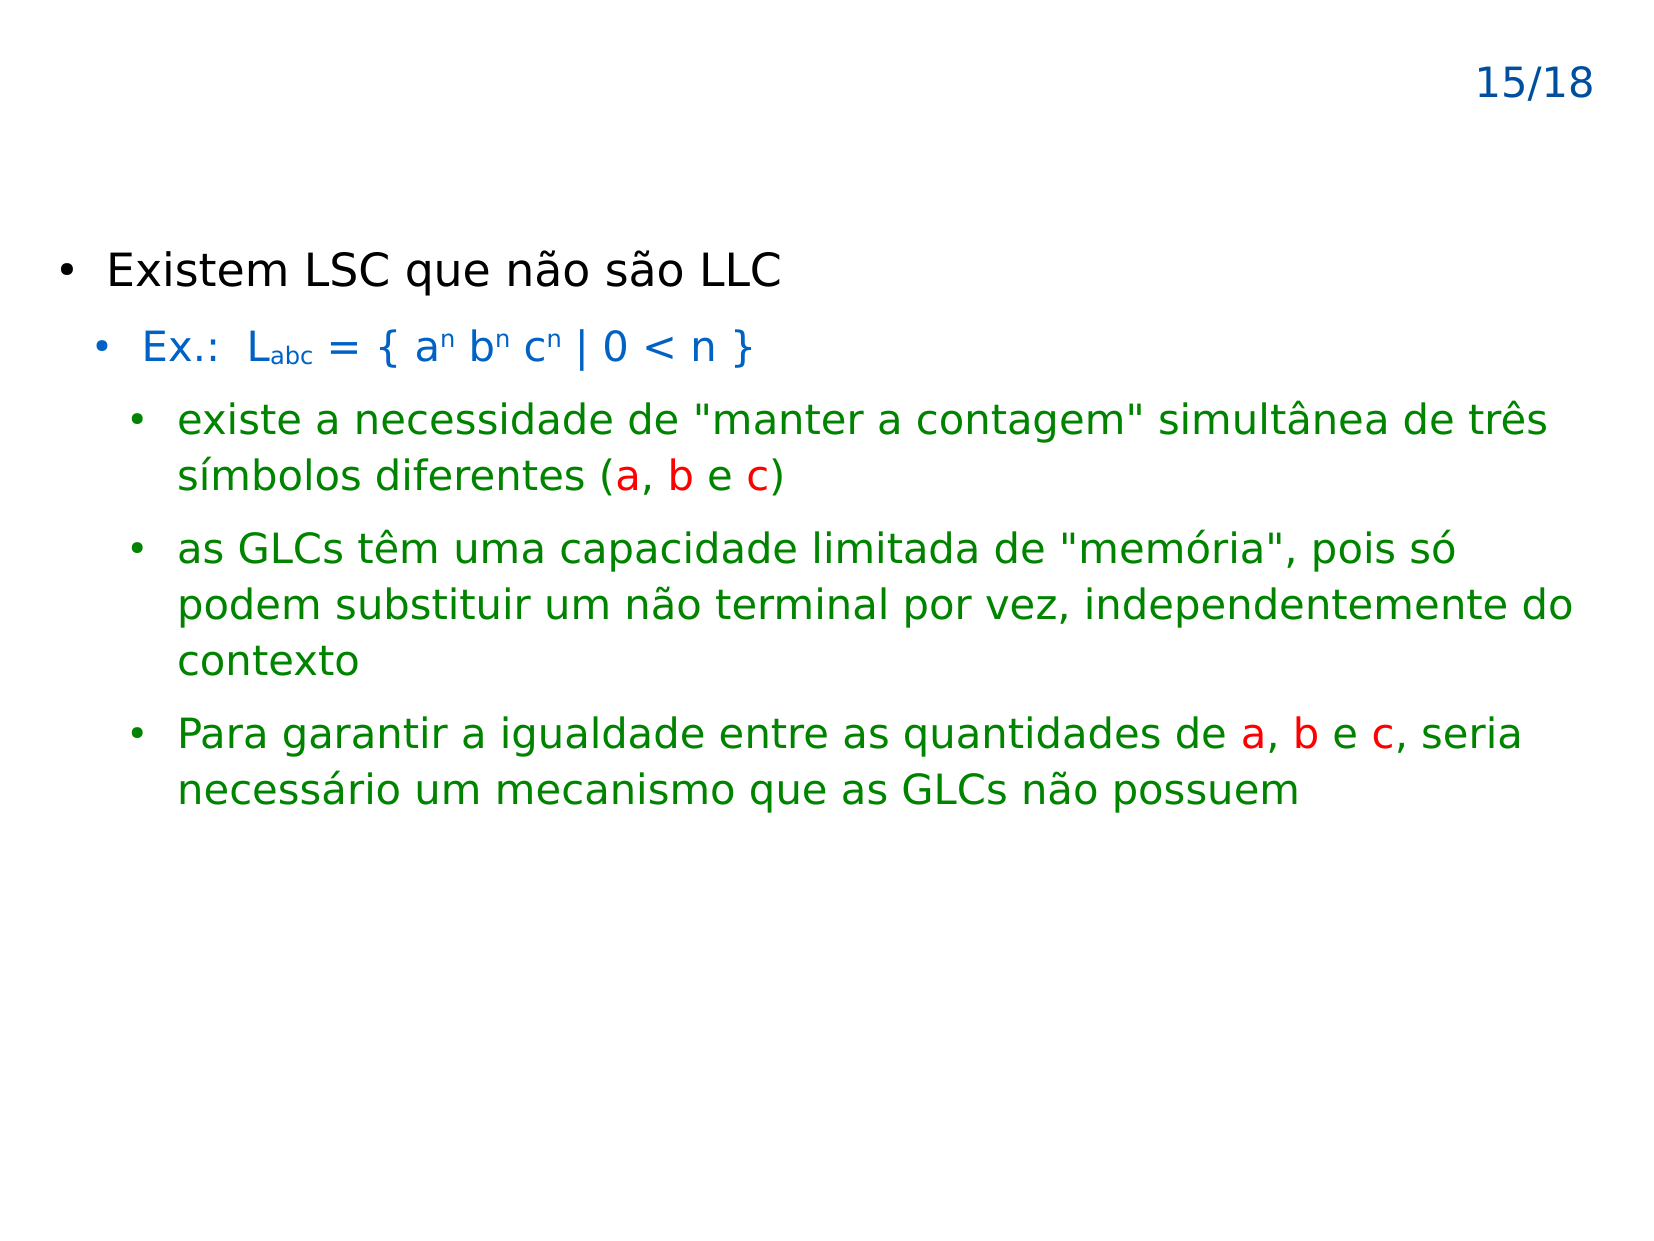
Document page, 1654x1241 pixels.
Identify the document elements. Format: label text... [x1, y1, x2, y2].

list Existem LSC que não são LLC Ex.: Labc = { an bn cn | 0 < n } existe a necessidade de "manter a contagem" simultânea de três símbolos diferentes (a, b e c) as GLCs têm uma capacidade limitada de "memória", pois só podem substituir um não terminal por vez, independentemente do contexto Para garantir a igualdade entre as quantidades de a, b e c, seria necessário um mecanismo que as GLCs não possuem [59, 236, 1595, 1211]
